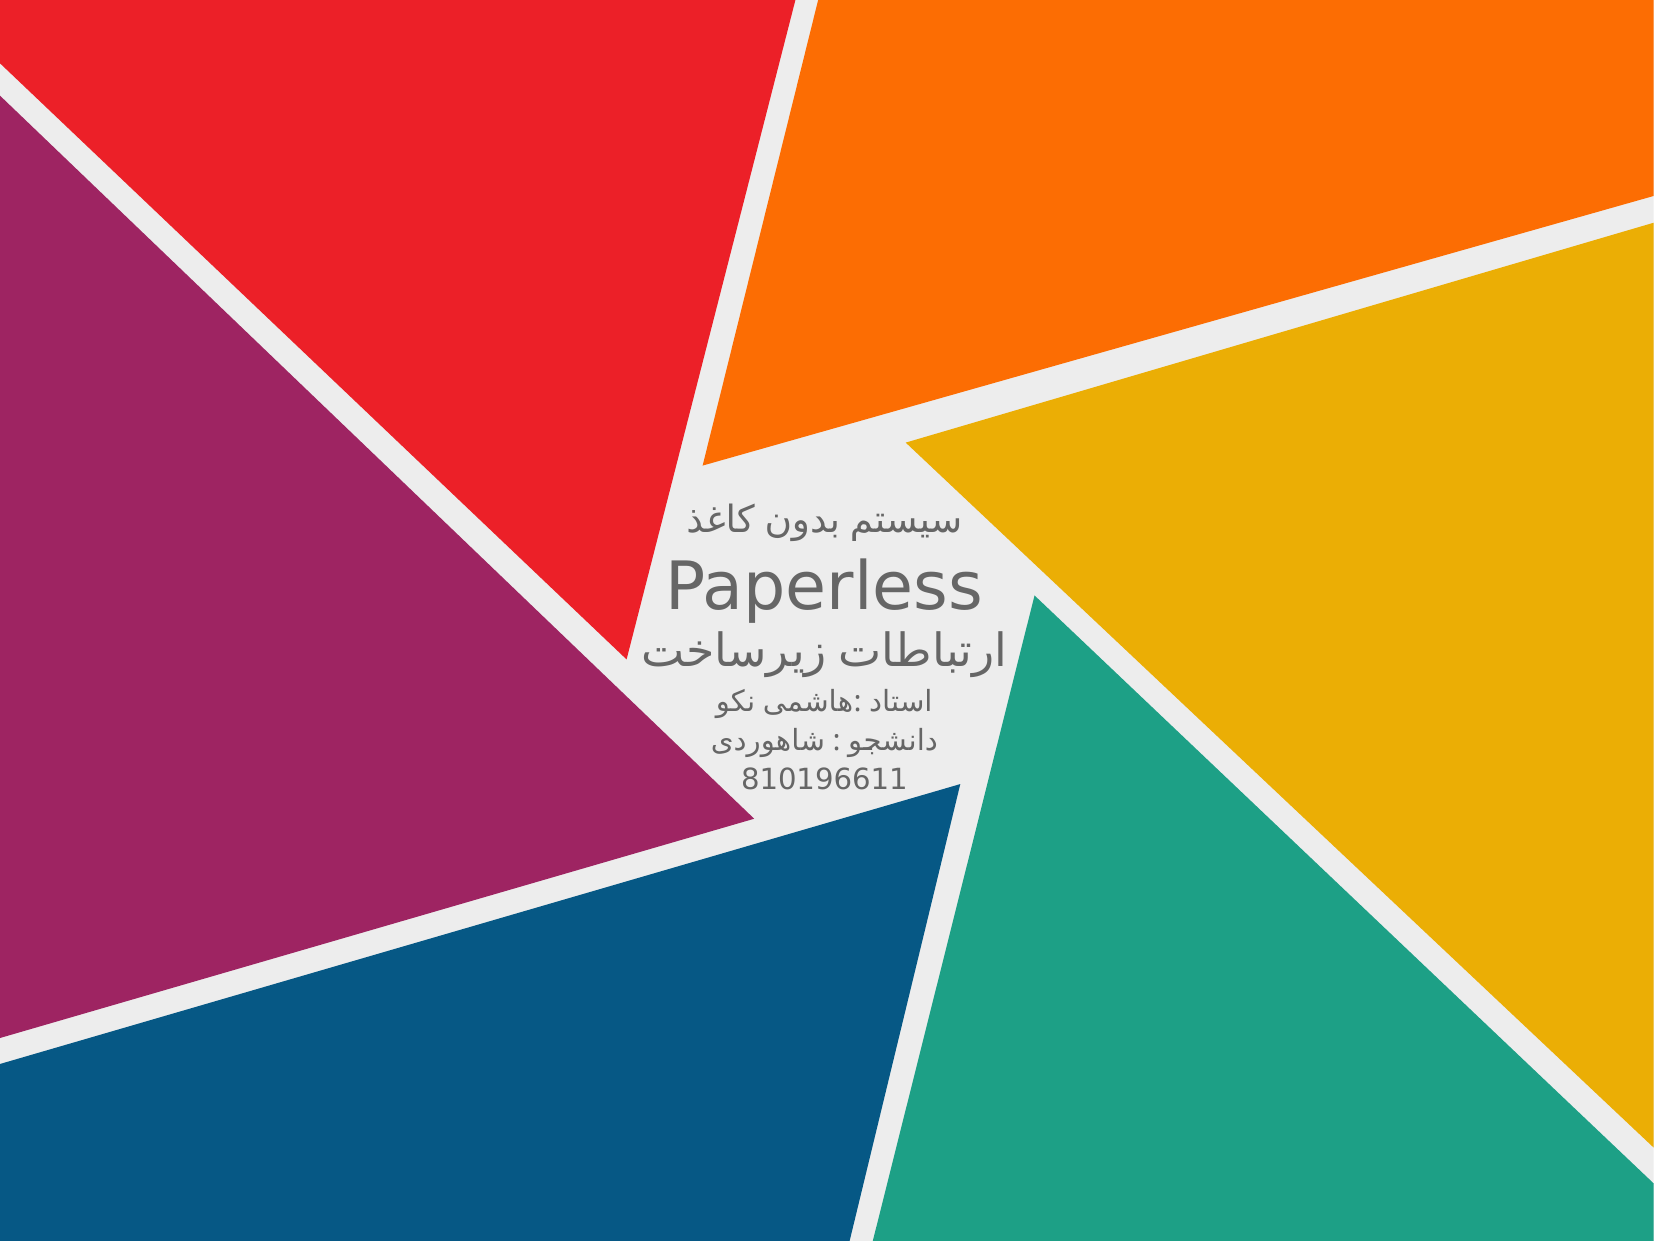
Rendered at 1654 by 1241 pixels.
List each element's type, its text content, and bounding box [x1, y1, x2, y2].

subtitle سیستم بدون کاغذ Paperless ارتباطات زیرساخت استاد :هاشمی نکو دانشجو : شاهوردی 810196611 [614, 444, 1035, 851]
